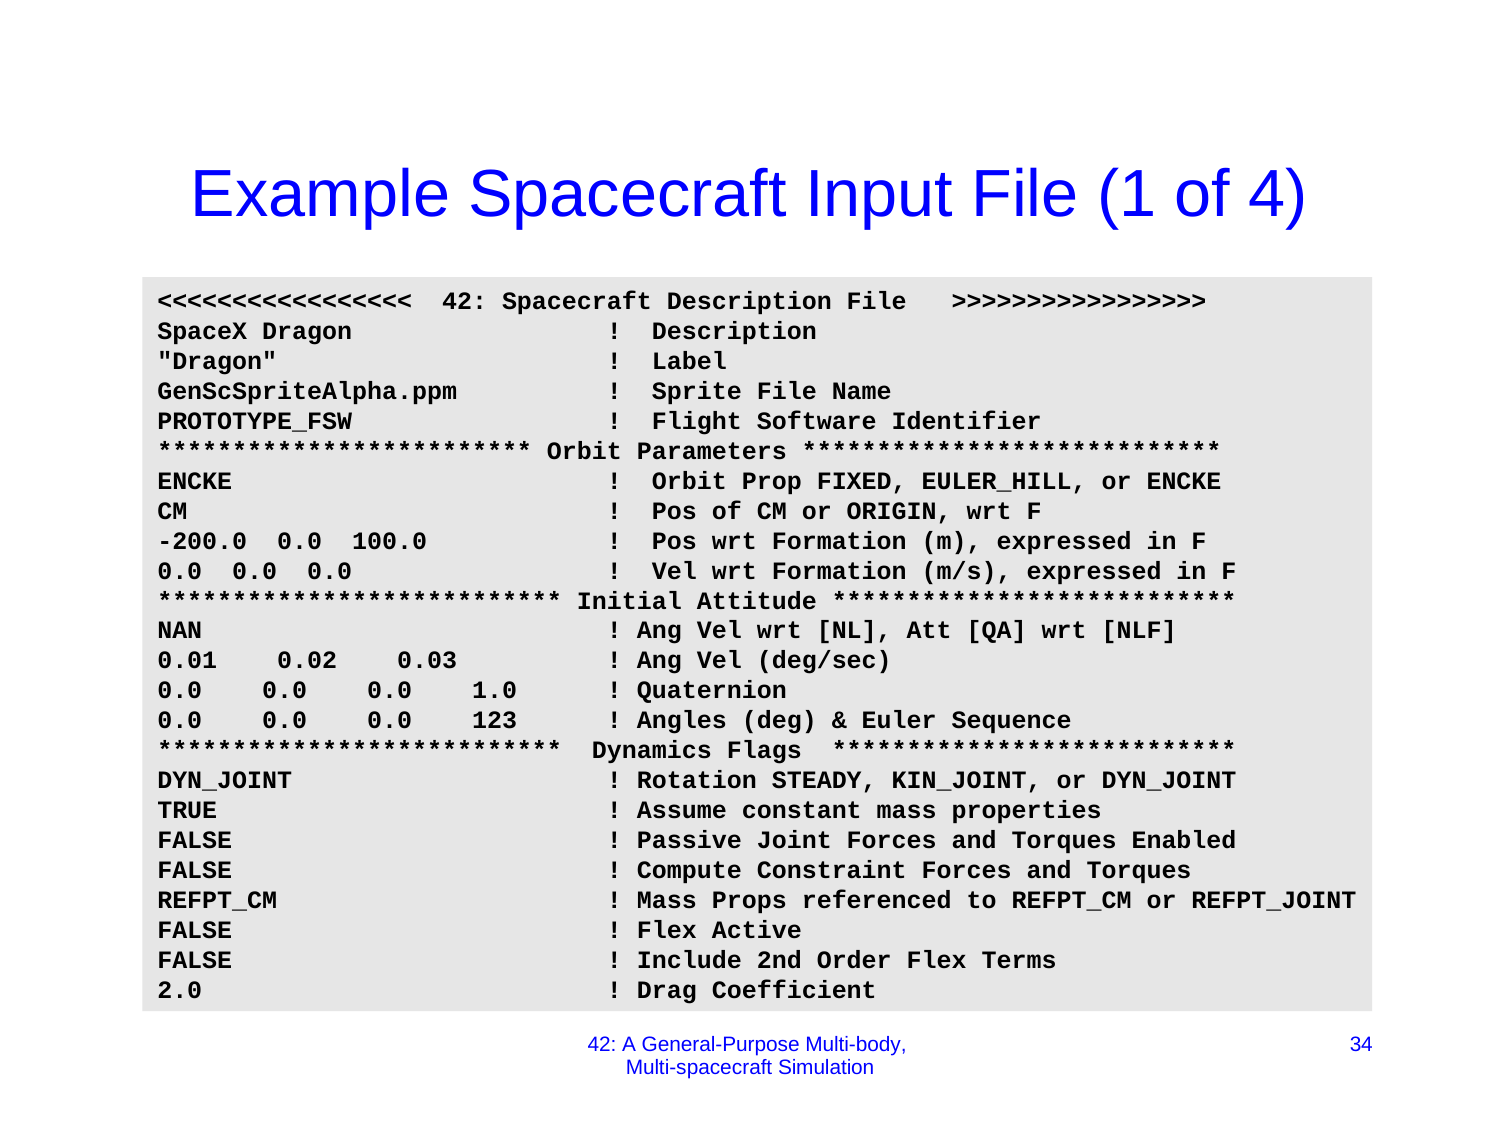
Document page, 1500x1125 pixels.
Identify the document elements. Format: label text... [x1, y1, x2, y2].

text_box <<<<<<<<<<<<<<<<< 42: Spacecraft Description File >>>>>>>>>>>>>>>>> SpaceX Dragon ! Description "Dragon" ! Label GenScSpriteAlpha.ppm ! Sprite File Name PROTOTYPE_FSW ! Flight Software Identifier ************************* Orbit Parameters **************************** ENCKE ! Orbit Prop FIXED, EULER_HILL, or ENCKE CM ! Pos of CM or ORIGIN, wrt F -200.0 0.0 100.0 ! Pos wrt Formation (m), expressed in F 0.0 0.0 0.0 ! Vel wrt Formation (m/s), expressed in F *************************** Initial Attitude *************************** NAN ! Ang Vel wrt [NL], Att [QA] wrt [NLF] 0.01 0.02 0.03 ! Ang Vel (deg/sec) 0.0 0.0 0.0 1.0 ! Quaternion 0.0 0.0 0.0 123 ! Angles (deg) & Euler Sequence *************************** Dynamics Flags *************************** DYN_JOINT ! Rotation STEADY, KIN_JOINT, or DYN_JOINT TRUE ! Assume constant mass properties FALSE ! Passive Joint Forces and Torques Enabled FALSE ! Compute Constraint Forces and Torques REFPT_CM ! Mass Props referenced to REFPT_CM or REFPT_JOINT FALSE ! Flex Active FALSE ! Include 2nd Order Flex Terms 2.0 ! Drag Coefficient [142, 277, 1373, 1012]
title Example Spacecraft Input File (1 of 4) [112, 99, 1388, 288]
